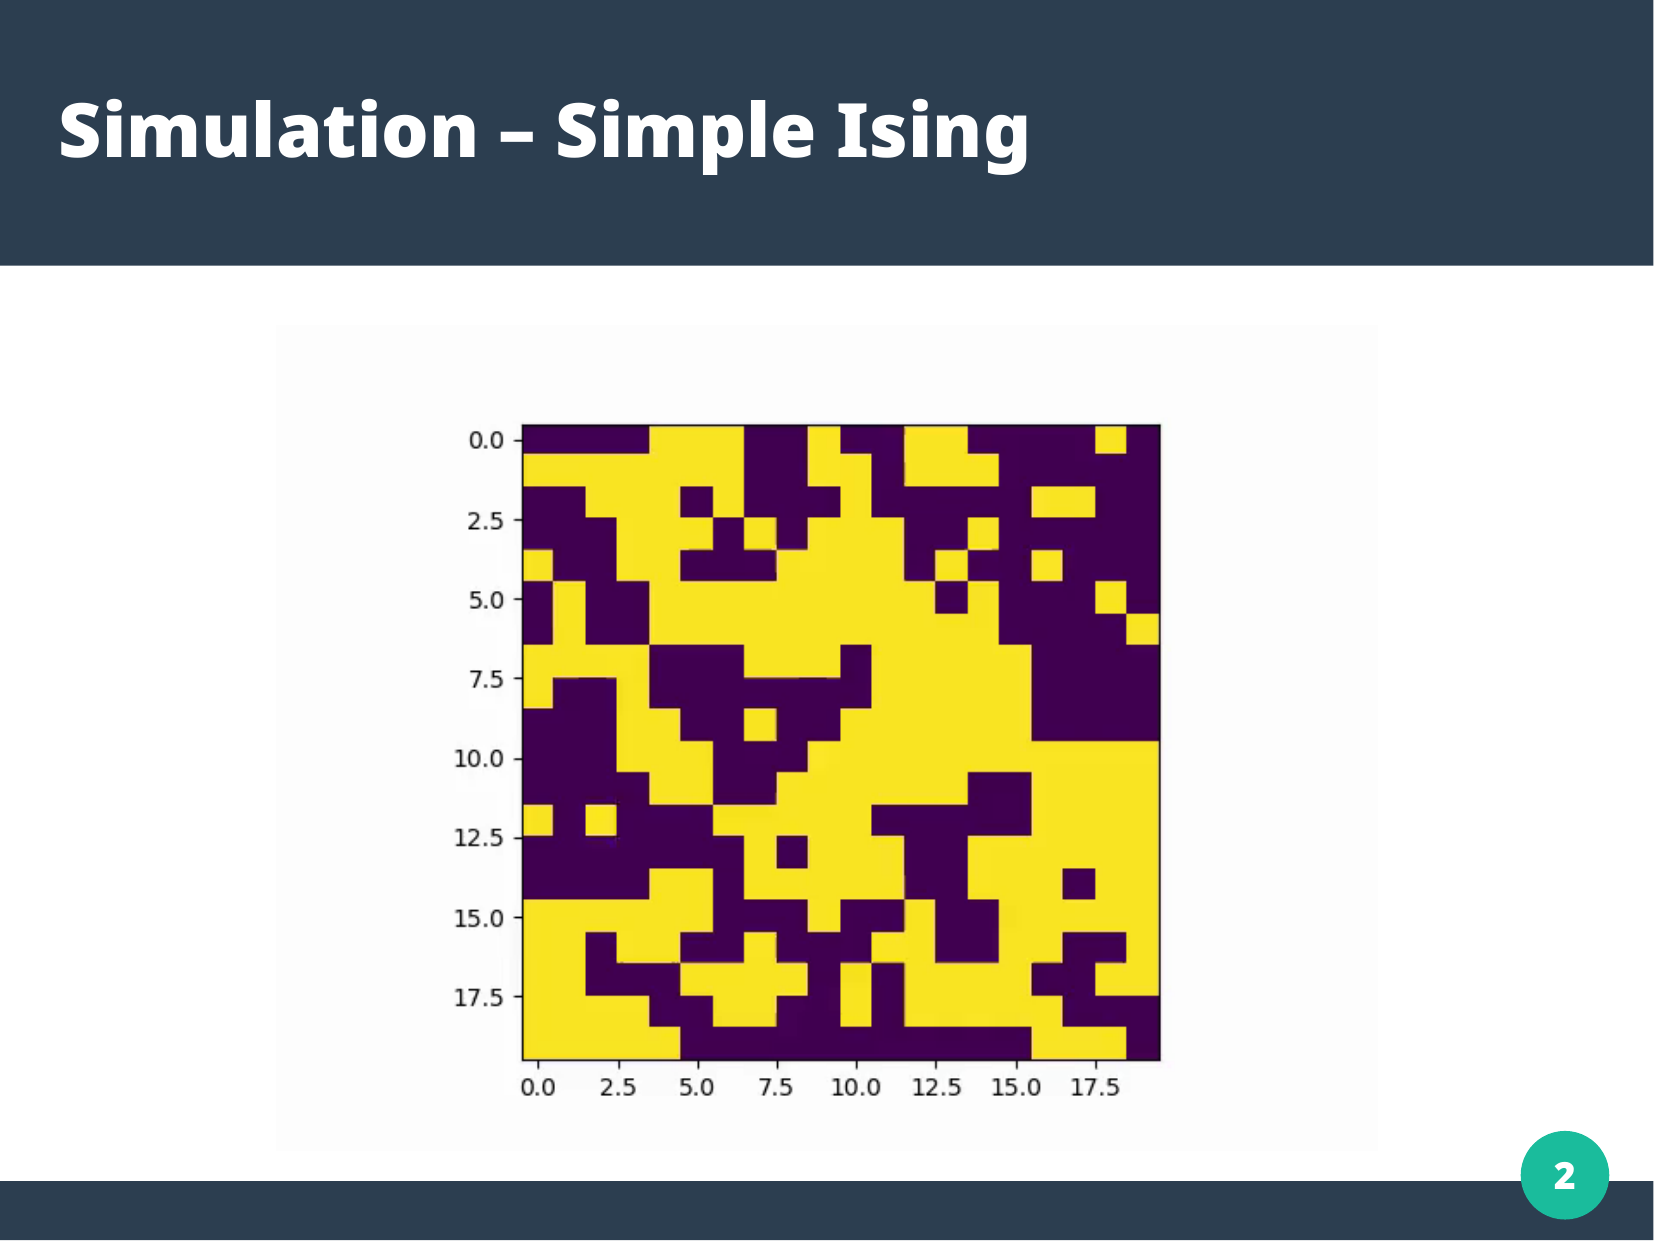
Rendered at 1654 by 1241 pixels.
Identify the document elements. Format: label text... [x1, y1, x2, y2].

title Simulation – Simple Ising [59, 49, 1595, 207]
text_box [275, 324, 1378, 1152]
